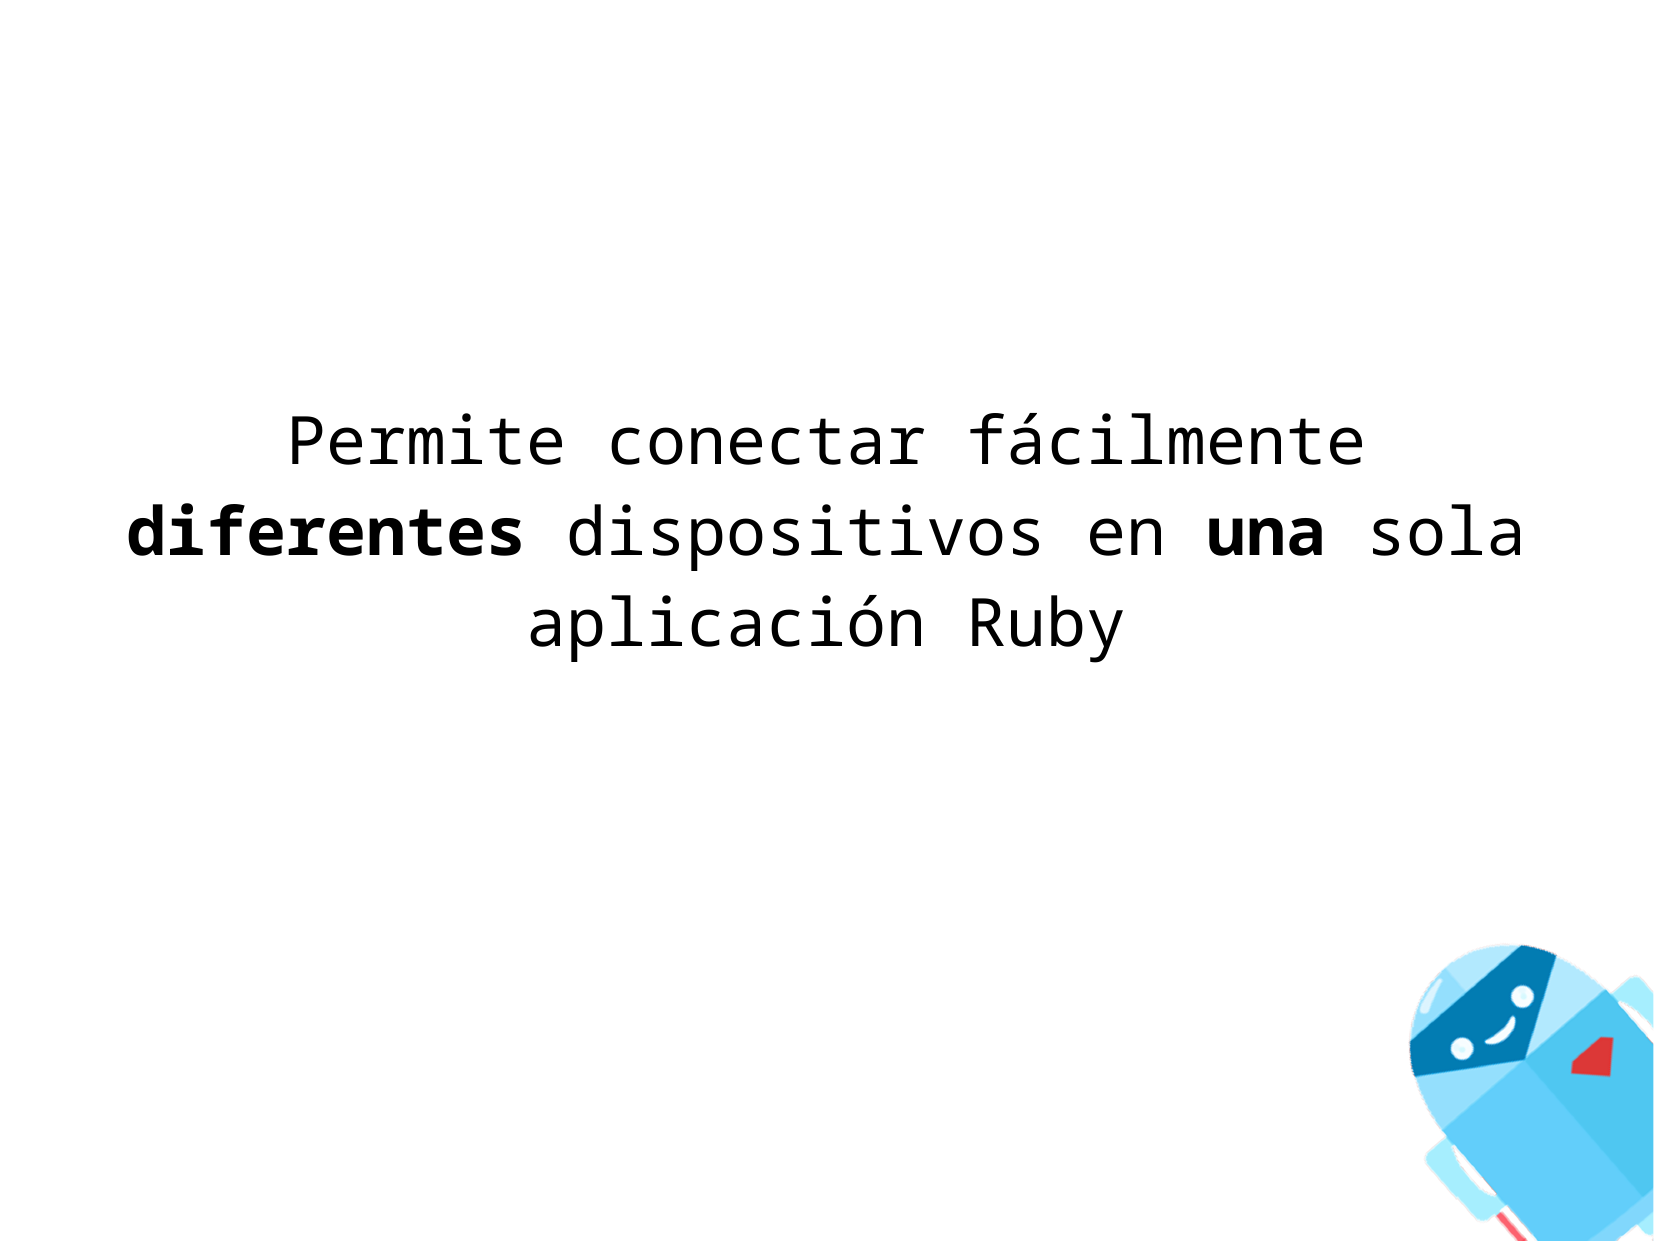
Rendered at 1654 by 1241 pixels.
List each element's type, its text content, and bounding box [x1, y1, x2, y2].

picture [1322, 862, 1654, 1241]
subtitle Permite conectar fácilmente diferentes dispositivos en una sola aplicación Ruby [82, 49, 1571, 1010]
